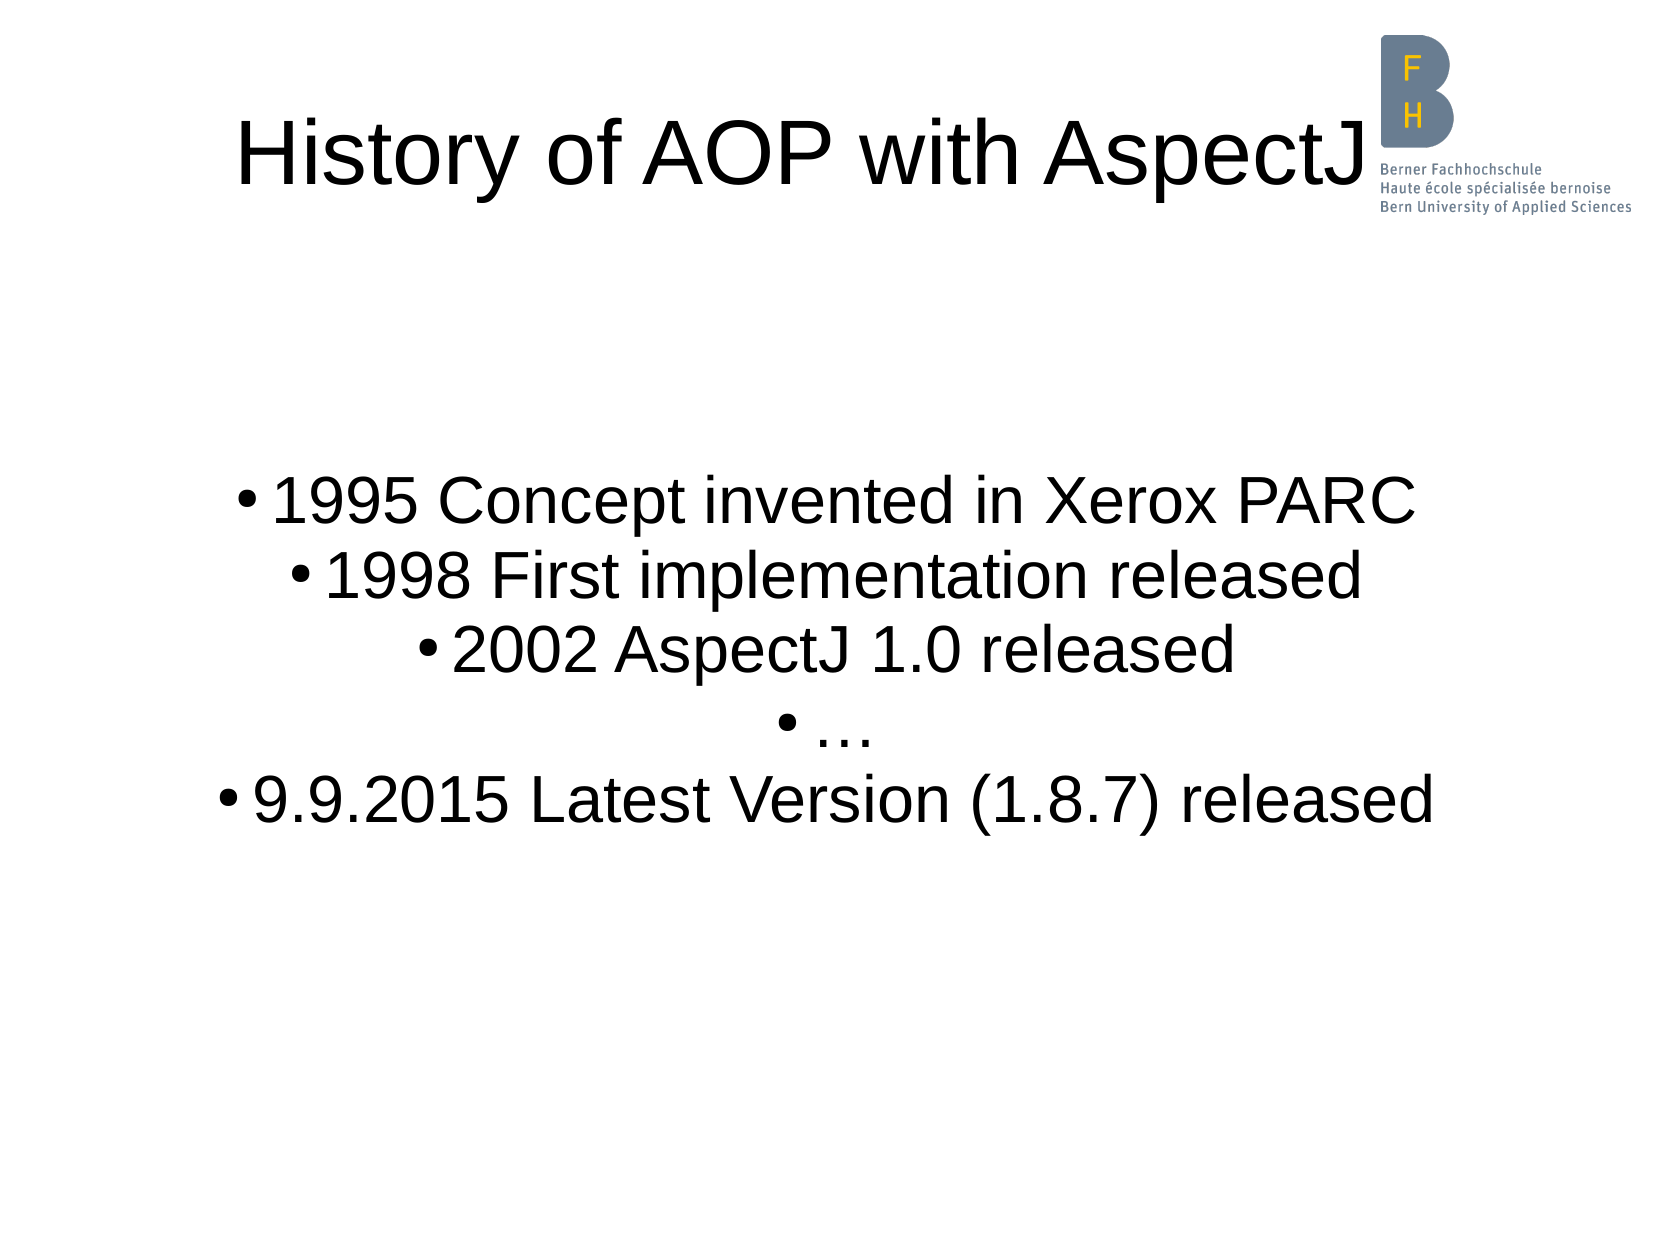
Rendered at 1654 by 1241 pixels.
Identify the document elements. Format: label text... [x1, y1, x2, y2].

picture [1381, 35, 1631, 215]
subtitle 1995 Concept invented in Xerox PARC 1998 First implementation released 2002 AspectJ 1.0 released … 9.9.2015 Latest Version (1.8.7) released [82, 290, 1571, 1010]
title History of AOP with AspectJ [59, 49, 1548, 257]
